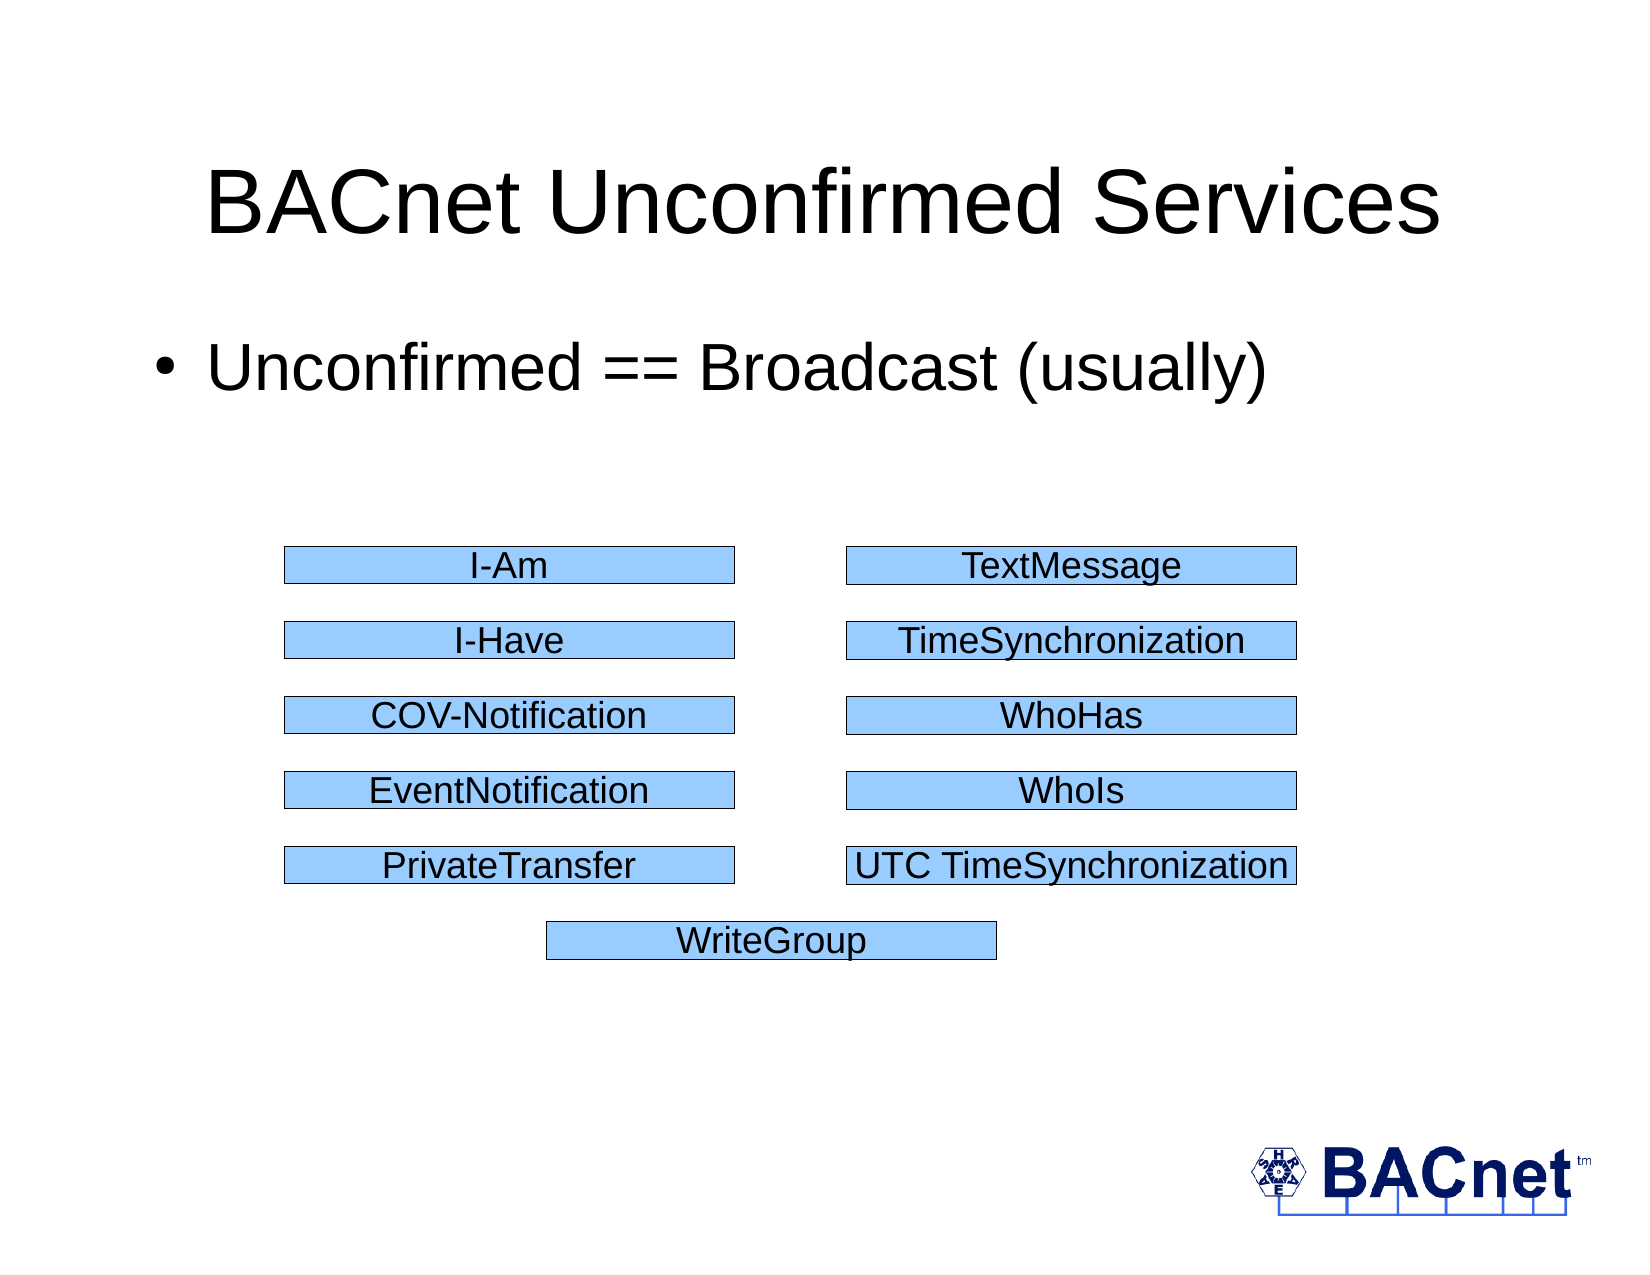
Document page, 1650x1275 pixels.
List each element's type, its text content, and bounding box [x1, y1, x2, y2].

picture [1251, 1146, 1591, 1216]
list Unconfirmed == Broadcast (usually) [135, 329, 1515, 1079]
text_box WriteGroup [546, 921, 997, 960]
title BACnet Unconfirmed Services [135, 105, 1515, 299]
